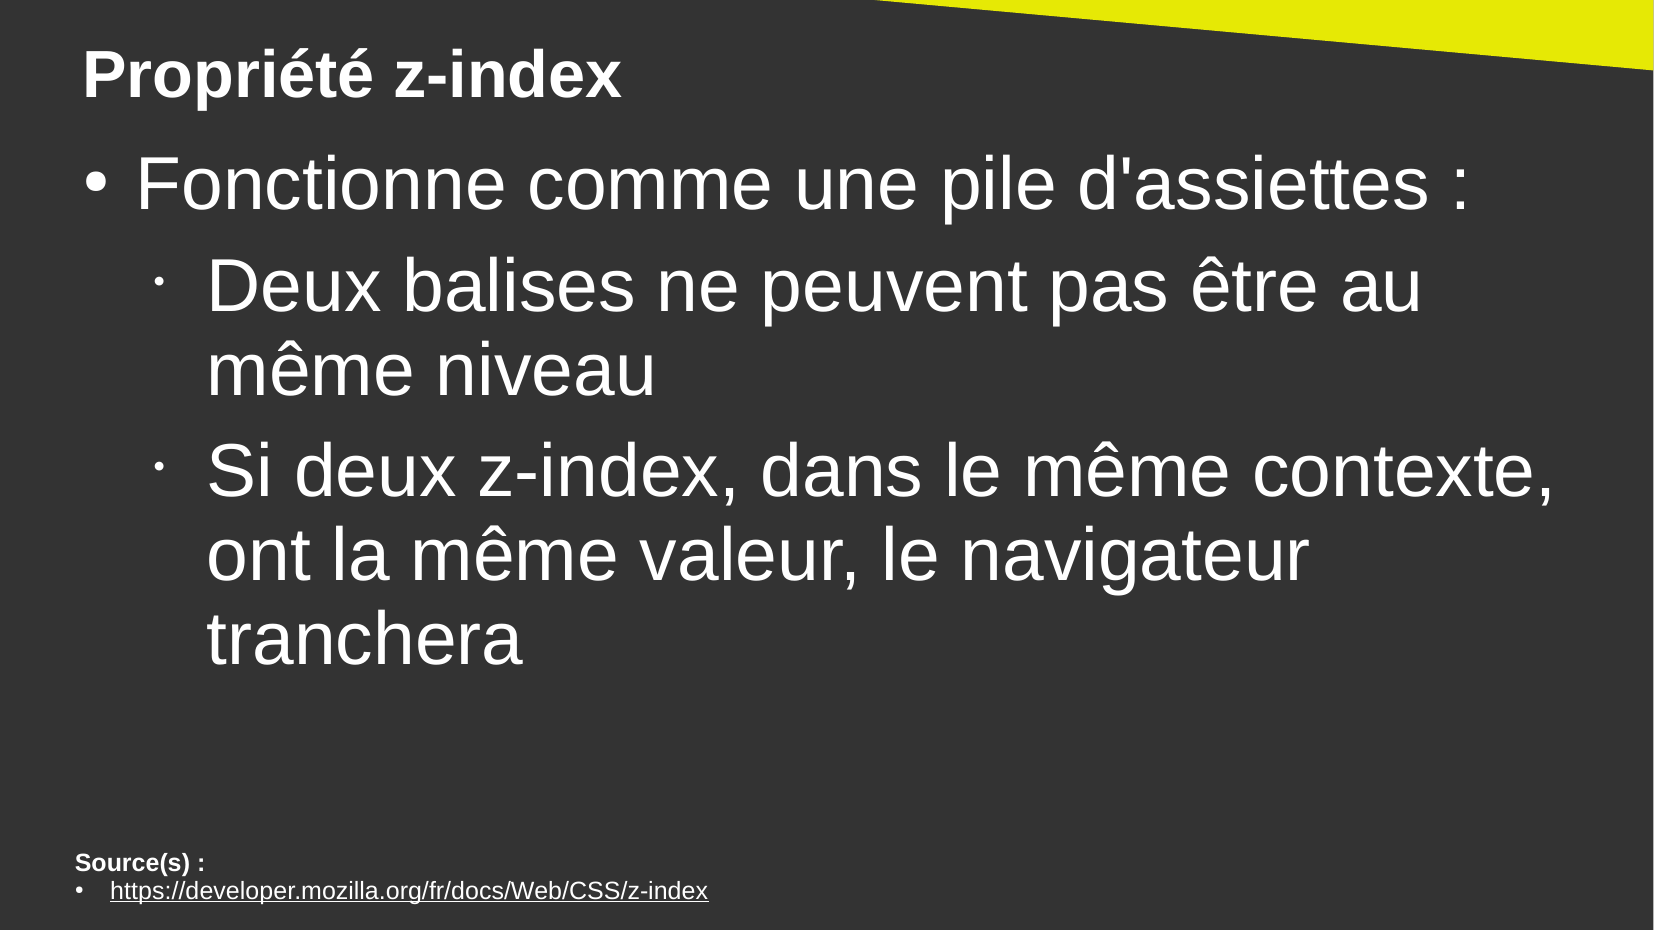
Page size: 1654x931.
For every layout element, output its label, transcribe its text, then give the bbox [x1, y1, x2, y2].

text_box Source(s) : https://developer.mozilla.org/fr/docs/Web/CSS/z-index [60, 841, 1546, 931]
text_box [874, 0, 1654, 71]
list Fonctionne comme une pile d'assiettes : Deux balises ne peuvent pas être au même niveau Si deux z-index, dans le même contexte, ont la même valeur, le navigateur tranchera [64, 141, 1604, 709]
title Propriété z-index [82, 37, 1571, 114]
